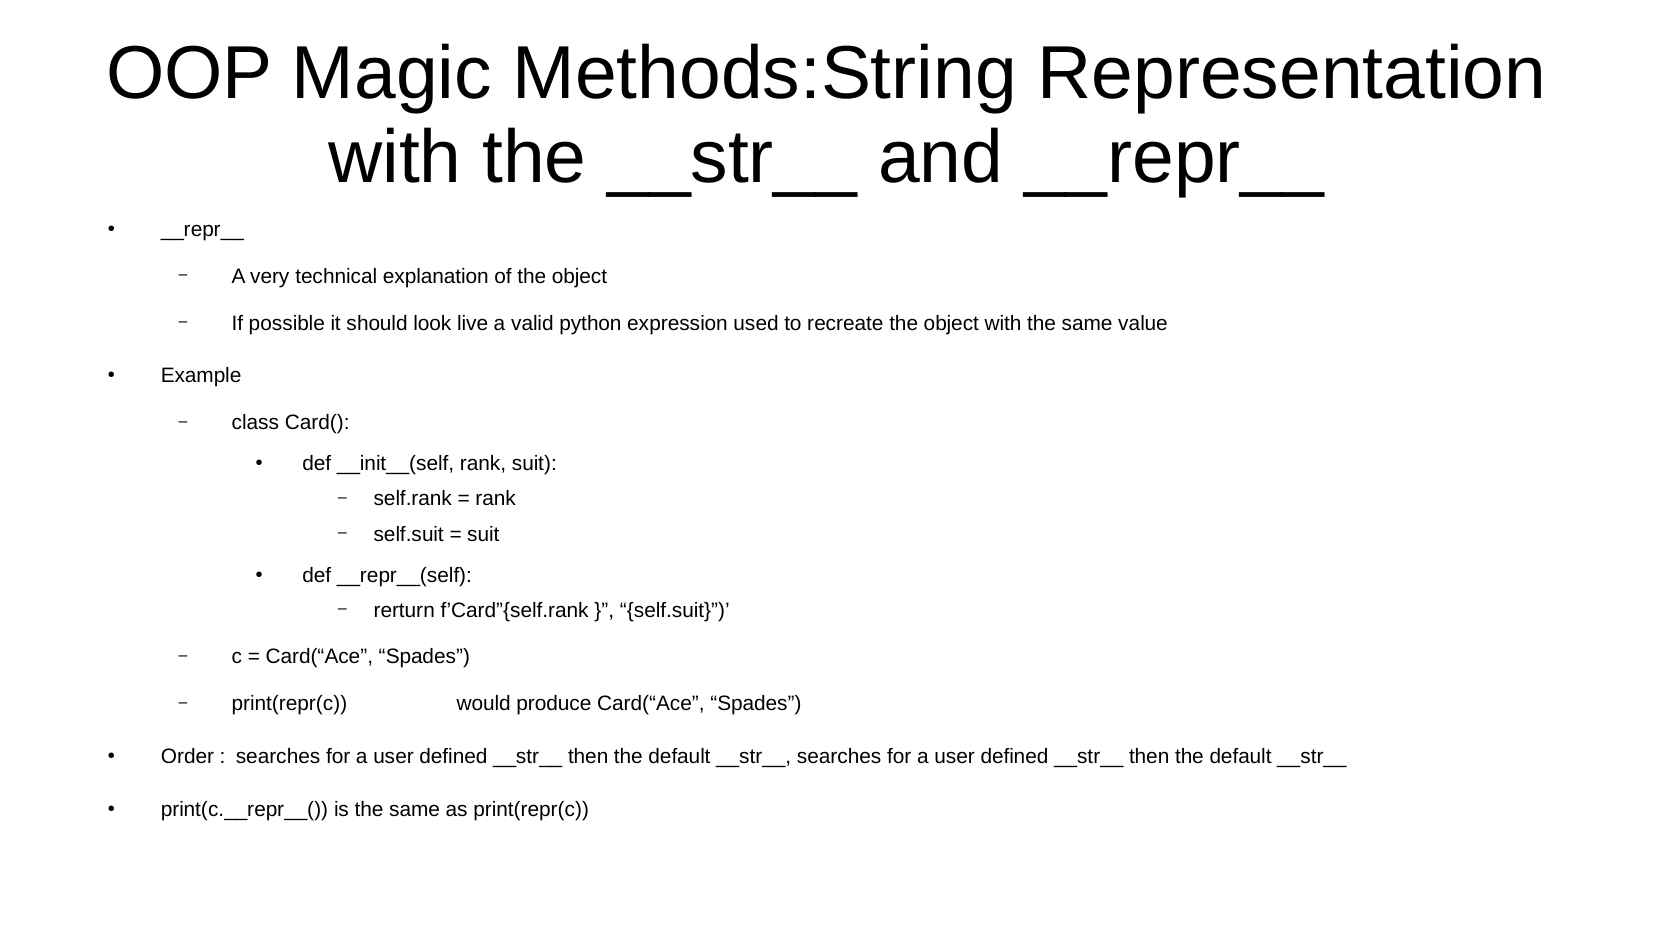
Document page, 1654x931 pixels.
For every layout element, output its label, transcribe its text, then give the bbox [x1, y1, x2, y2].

title OOP Magic Methods:String Representation with the __str__ and __repr__ [82, 12, 1571, 218]
list __repr__ A very technical explanation of the object If possible it should look live a valid python expression used to recreate the object with the same value Example class Card(): def __init__(self, rank, suit): self.rank = rank self.suit = suit def __repr__(self): rerturn f’Card”{self.rank }”, “{self.suit}”)’ c = Card(“Ace”, “Spades”) print(repr(c)) would produce Card(“Ace”, “Spades”) Order : searches for a user defined __str__ then the default __str__, searches for a user defined __str__ then the default __str__ print(c.__repr__()) is the same as print(repr(c)) [90, 217, 1643, 916]
